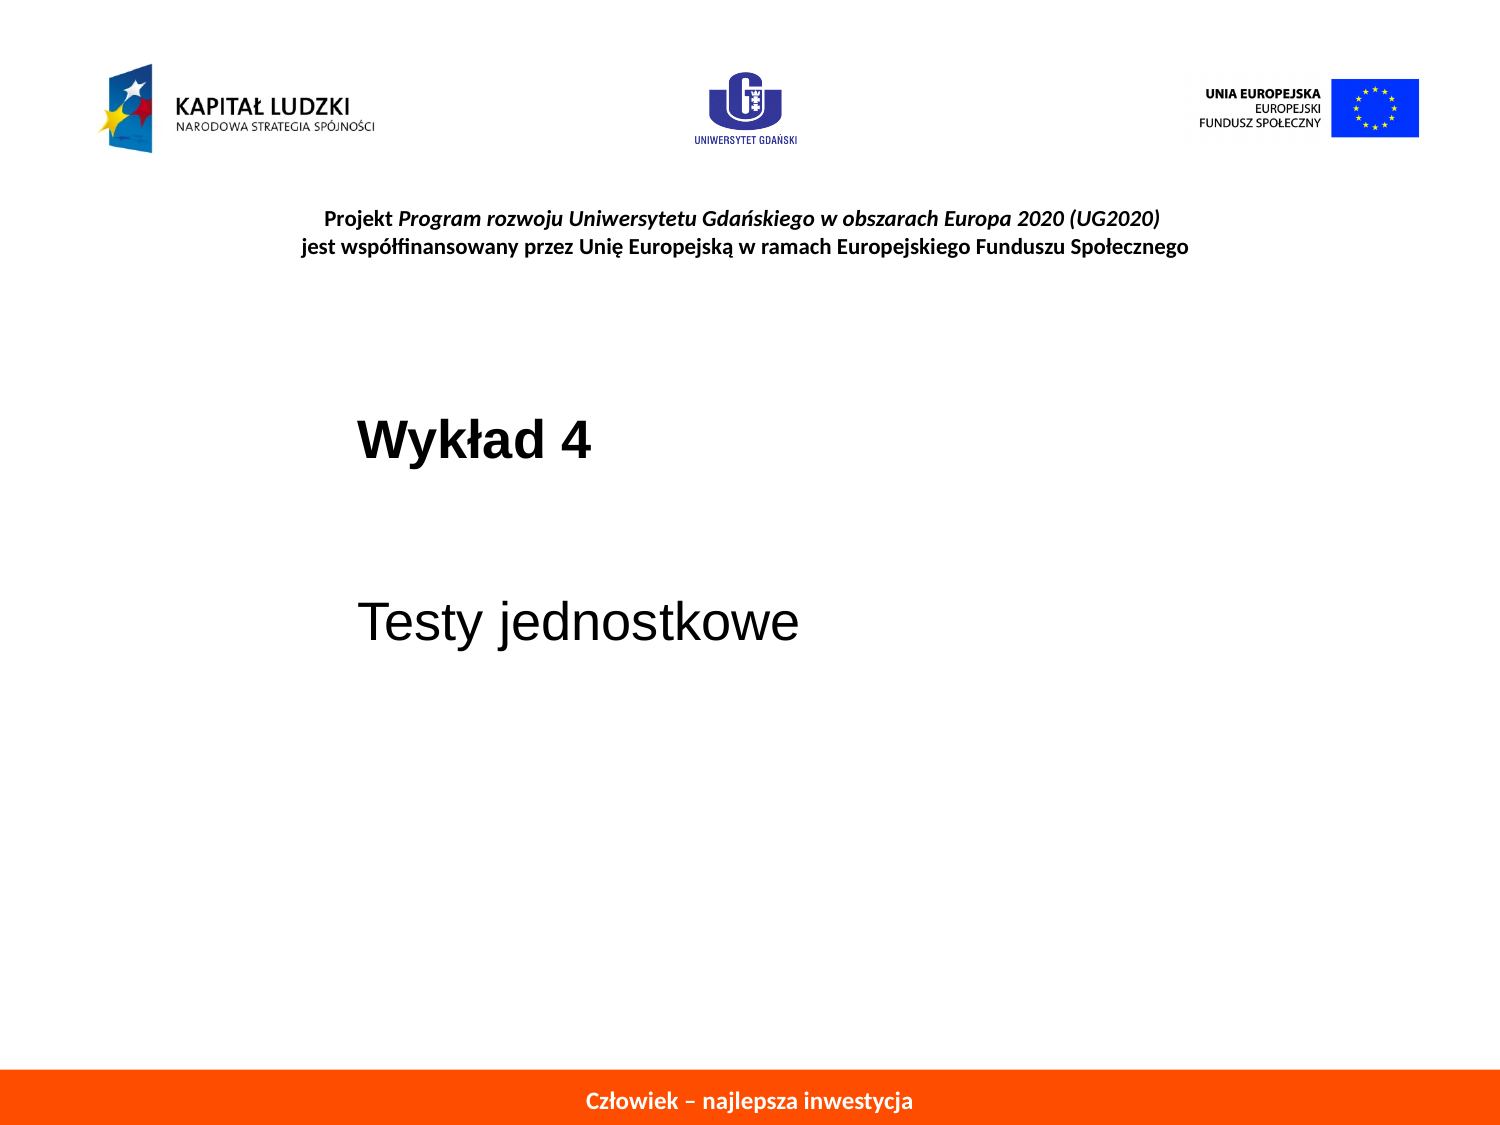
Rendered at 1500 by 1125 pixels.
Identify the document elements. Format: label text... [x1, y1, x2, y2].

picture [53, 19, 418, 196]
picture [1179, 60, 1439, 156]
text_box Projekt Program rozwoju Uniwersytetu Gdańskiego w obszarach Europa 2020 (UG2020) jest współfinansowany przez Unię Europejską w ramach Europejskiego Funduszu Społecznego [53, 196, 1439, 267]
text_box Testy jednostkowe [342, 584, 817, 660]
text_box Wykład 4 [342, 401, 650, 478]
picture [692, 69, 800, 147]
footer Człowiek – najlepsza inwestycja [0, 1069, 1500, 1125]
